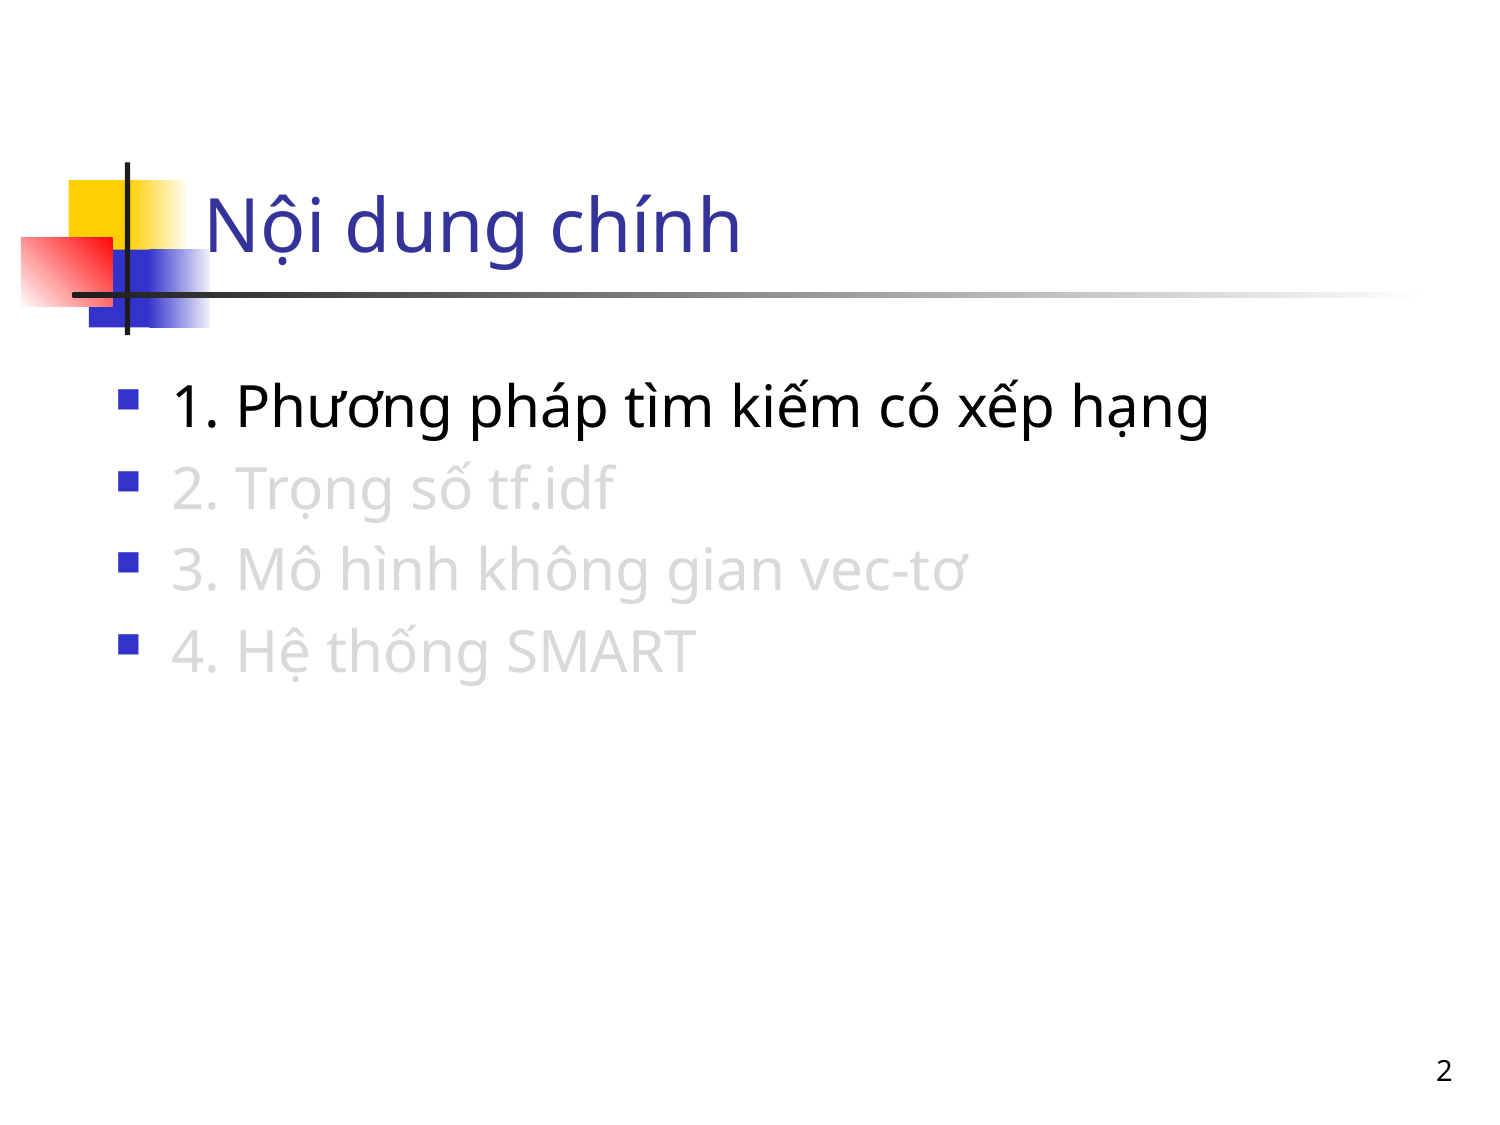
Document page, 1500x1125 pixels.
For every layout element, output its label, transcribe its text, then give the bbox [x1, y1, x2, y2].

list 1. Phương pháp tìm kiếm có xếp hạng 2. Trọng số tf.idf 3. Mô hình không gian vec-tơ 4. Hệ thống SMART [100, 361, 1469, 1006]
slide_number <number> [1155, 1024, 1468, 1100]
title Nội dung chính [188, 35, 1468, 275]
